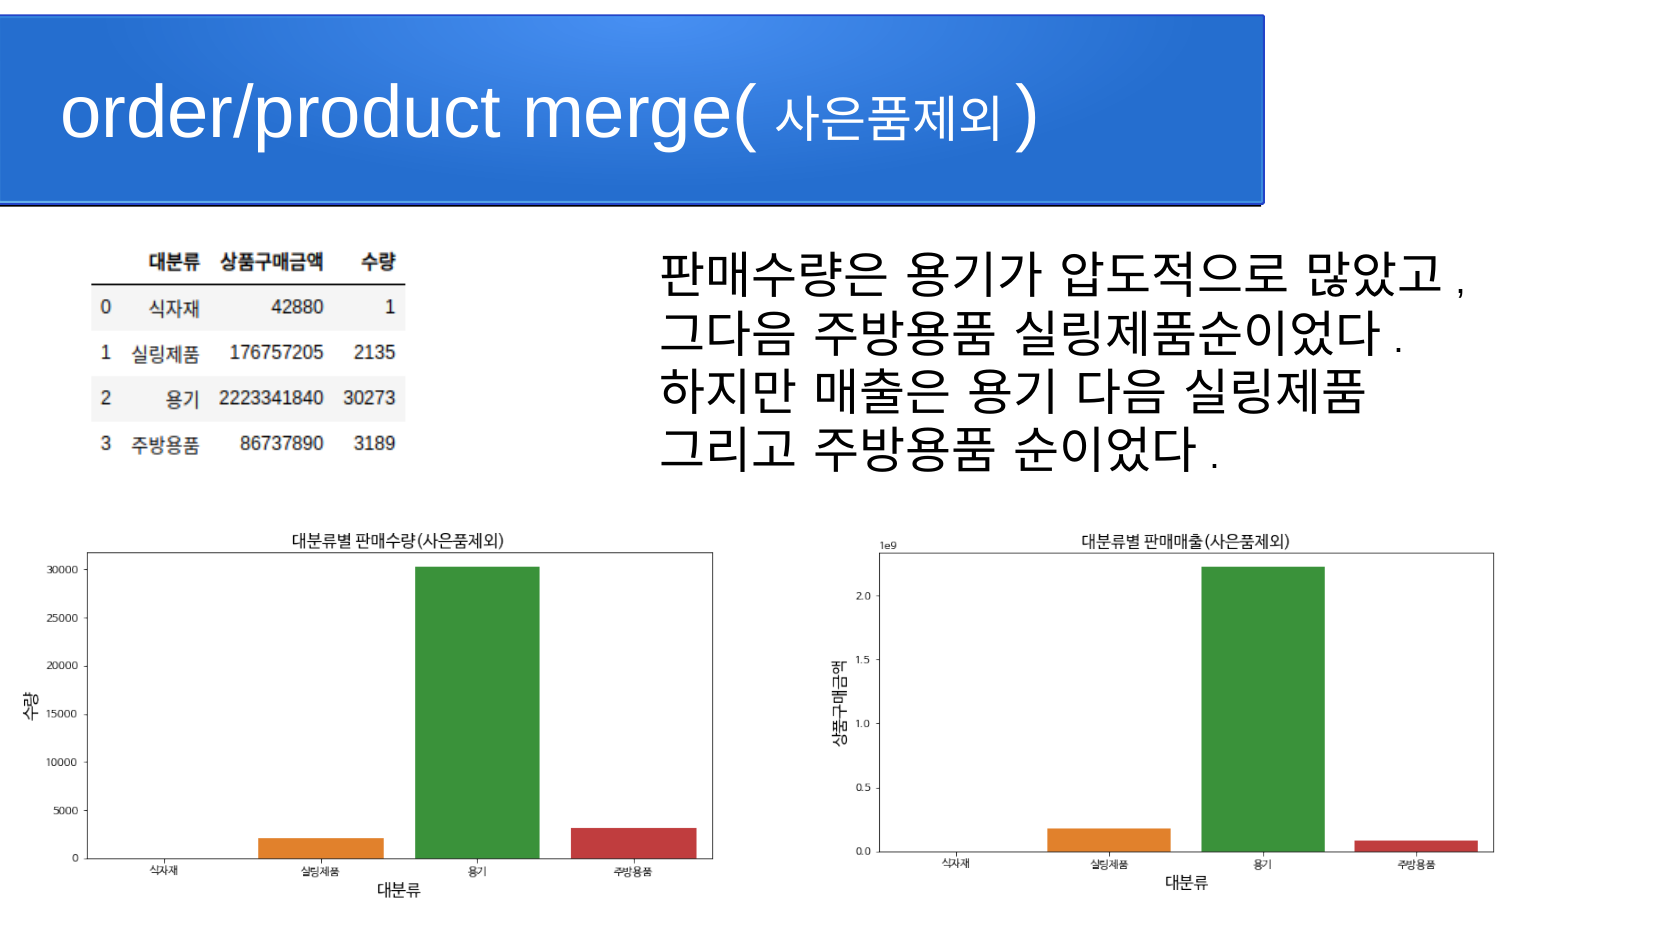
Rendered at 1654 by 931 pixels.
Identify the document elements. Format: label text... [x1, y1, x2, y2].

text_box 판매수량은 용기가 압도적으로 많았고, 그다음 주방용품 실링제품순이었다. 하지만 매출은 용기 다음 실링제품 그리고 주방용품 순이었다. [645, 240, 1531, 496]
picture [15, 524, 719, 908]
picture [825, 525, 1501, 901]
picture [90, 240, 429, 481]
title order/product merge(사은품제외) [60, 35, 1235, 189]
